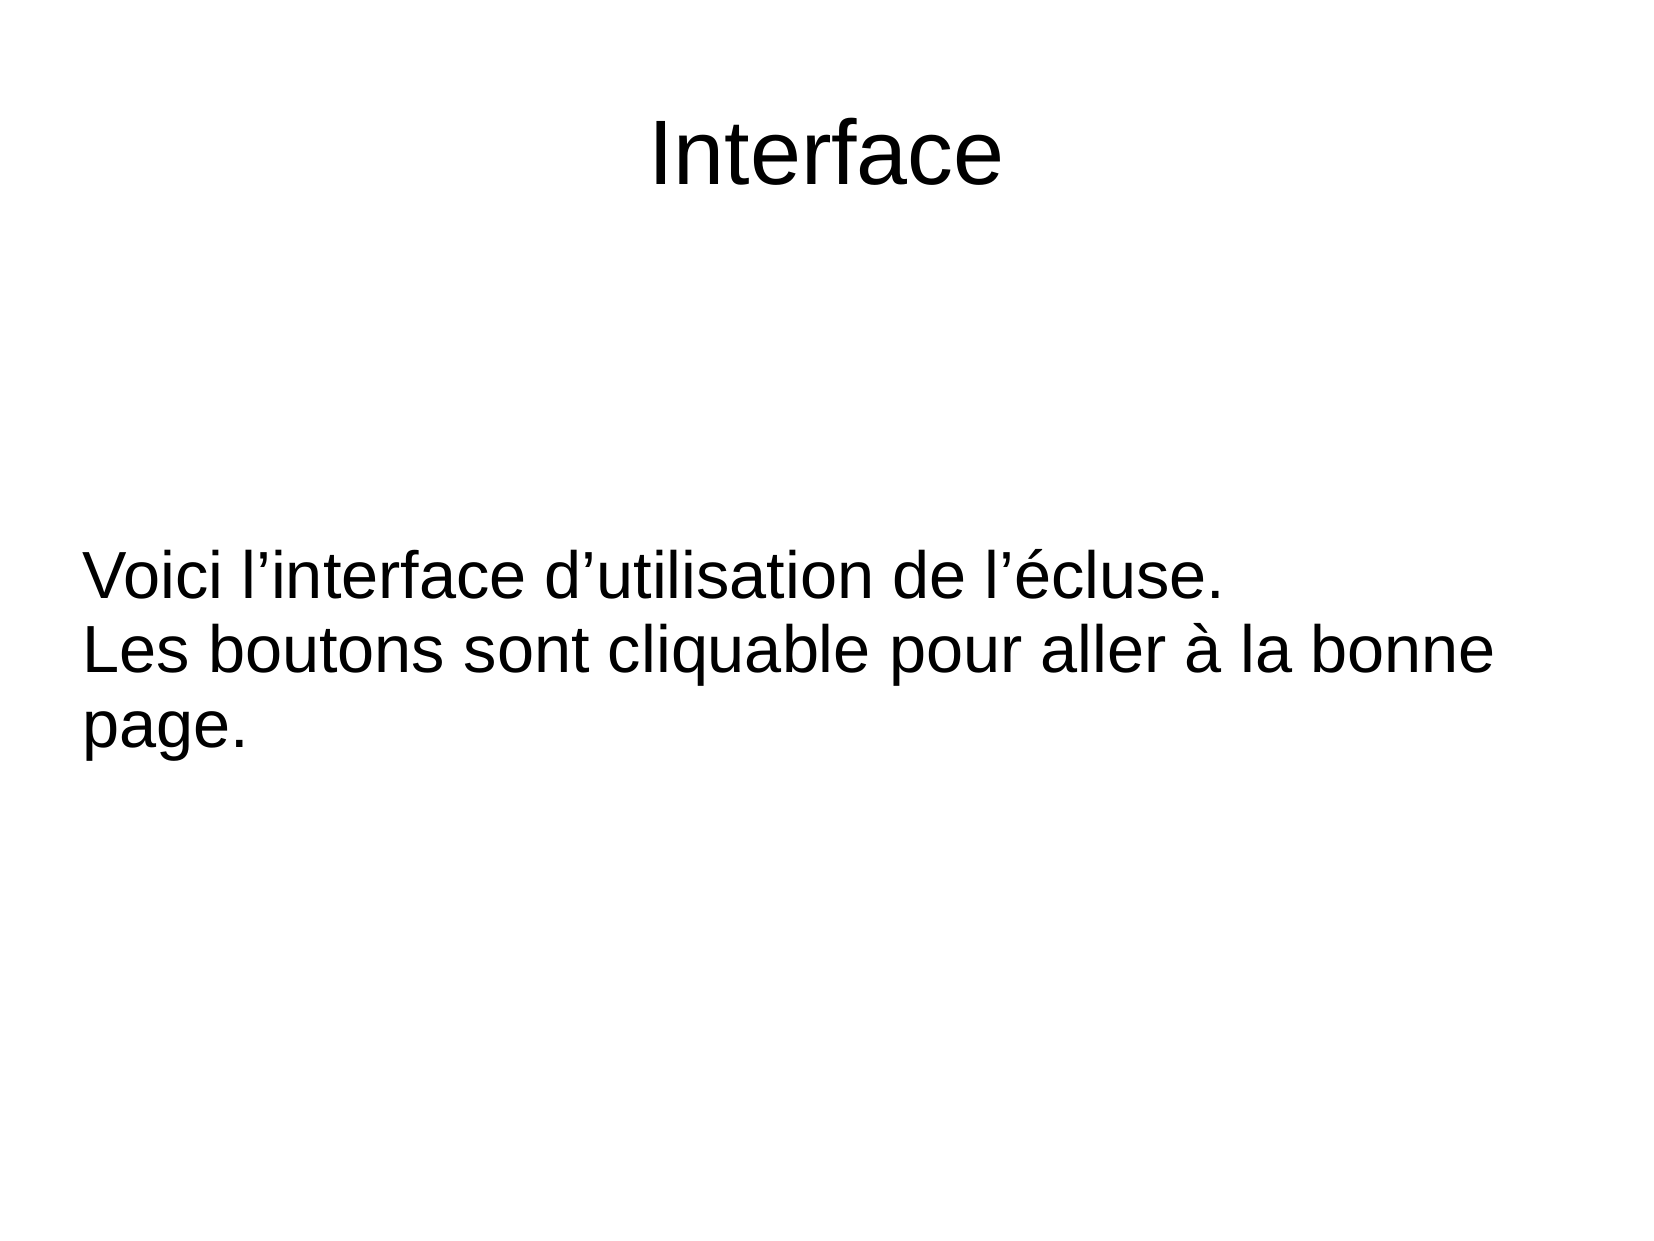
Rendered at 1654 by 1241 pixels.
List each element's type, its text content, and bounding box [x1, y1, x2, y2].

title Interface [82, 49, 1571, 257]
subtitle Voici l’interface d’utilisation de l’écluse. Les boutons sont cliquable pour aller à la bonne page. [82, 290, 1571, 1010]
